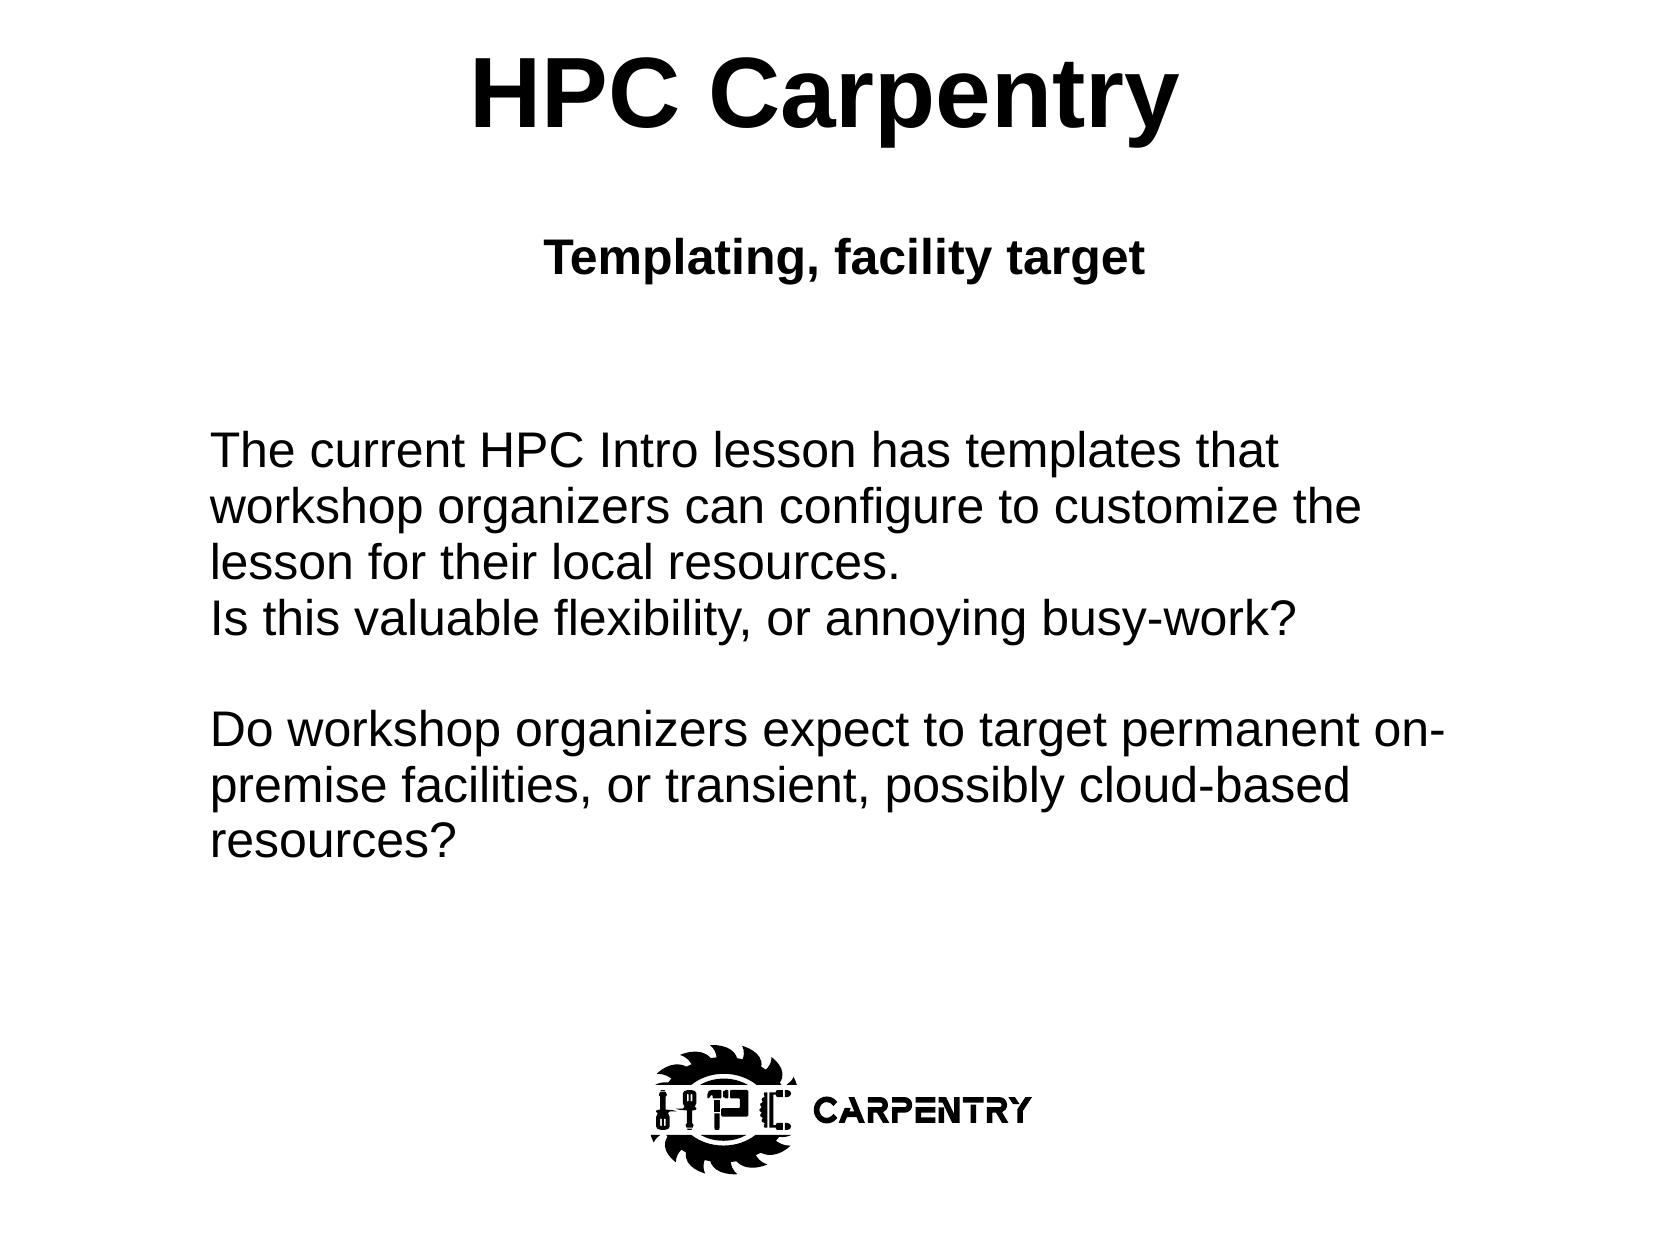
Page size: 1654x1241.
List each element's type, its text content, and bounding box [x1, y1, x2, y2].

text_box The current HPC Intro lesson has templates that workshop organizers can configure to customize the lesson for their local resources. Is this valuable flexibility, or annoying busy-work? Do workshop organizers expect to target permanent on-premise facilities, or transient, possibly cloud-based resources? [195, 415, 1471, 876]
picture [586, 1012, 1097, 1210]
text_box HPC Carpentry [45, 30, 1606, 166]
text_box Templating, facility target [177, 221, 1513, 293]
